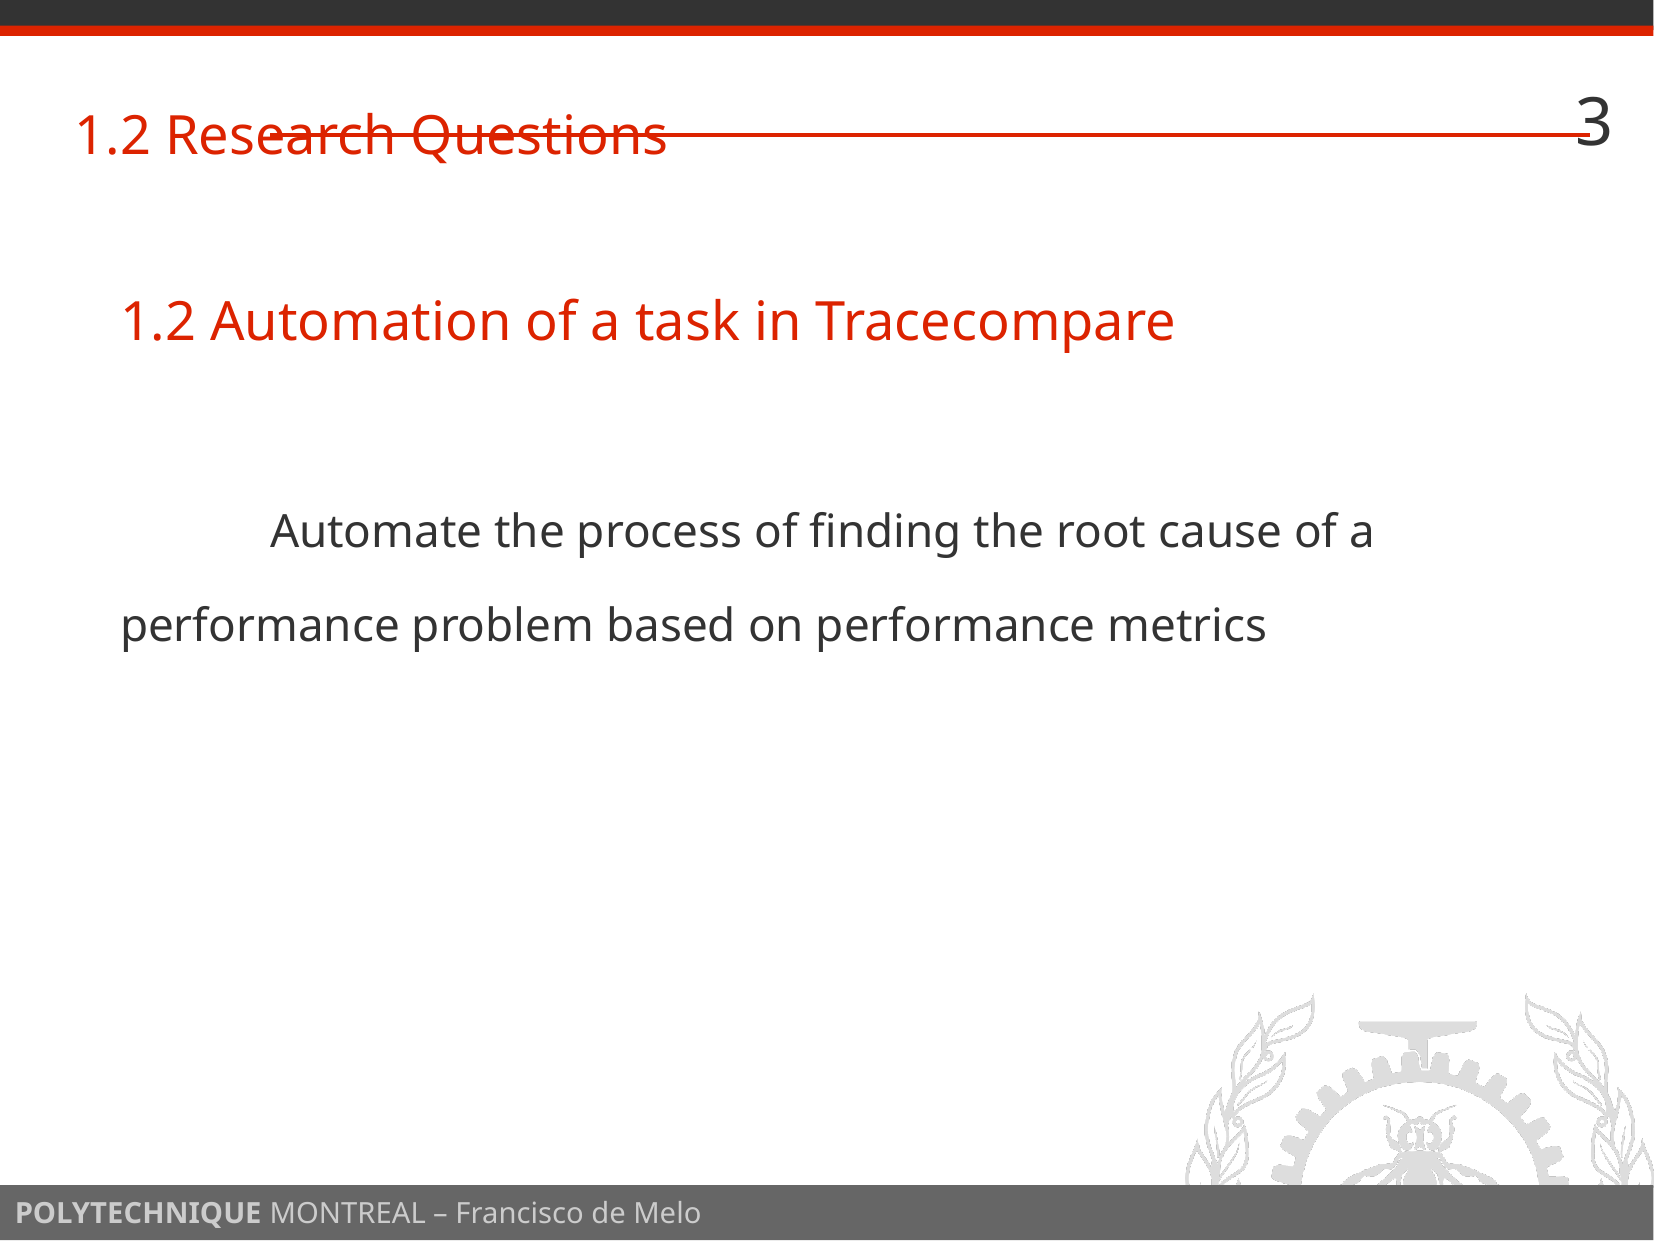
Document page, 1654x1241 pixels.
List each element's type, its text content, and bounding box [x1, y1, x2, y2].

text_box 1.2 Research Questions [60, 52, 1021, 607]
text_box POLYTECHNIQUE MONTREAL – Francisco de Melo [0, 1185, 1654, 1241]
text_box [0, 0, 1654, 36]
text_box 1.2 Automation of a task in Tracecompare Automate the process of finding the root cause of a performance problem based on performance metrics [120, 313, 1516, 886]
picture [1185, 968, 1654, 1185]
text_box 3 [1575, 25, 1654, 168]
